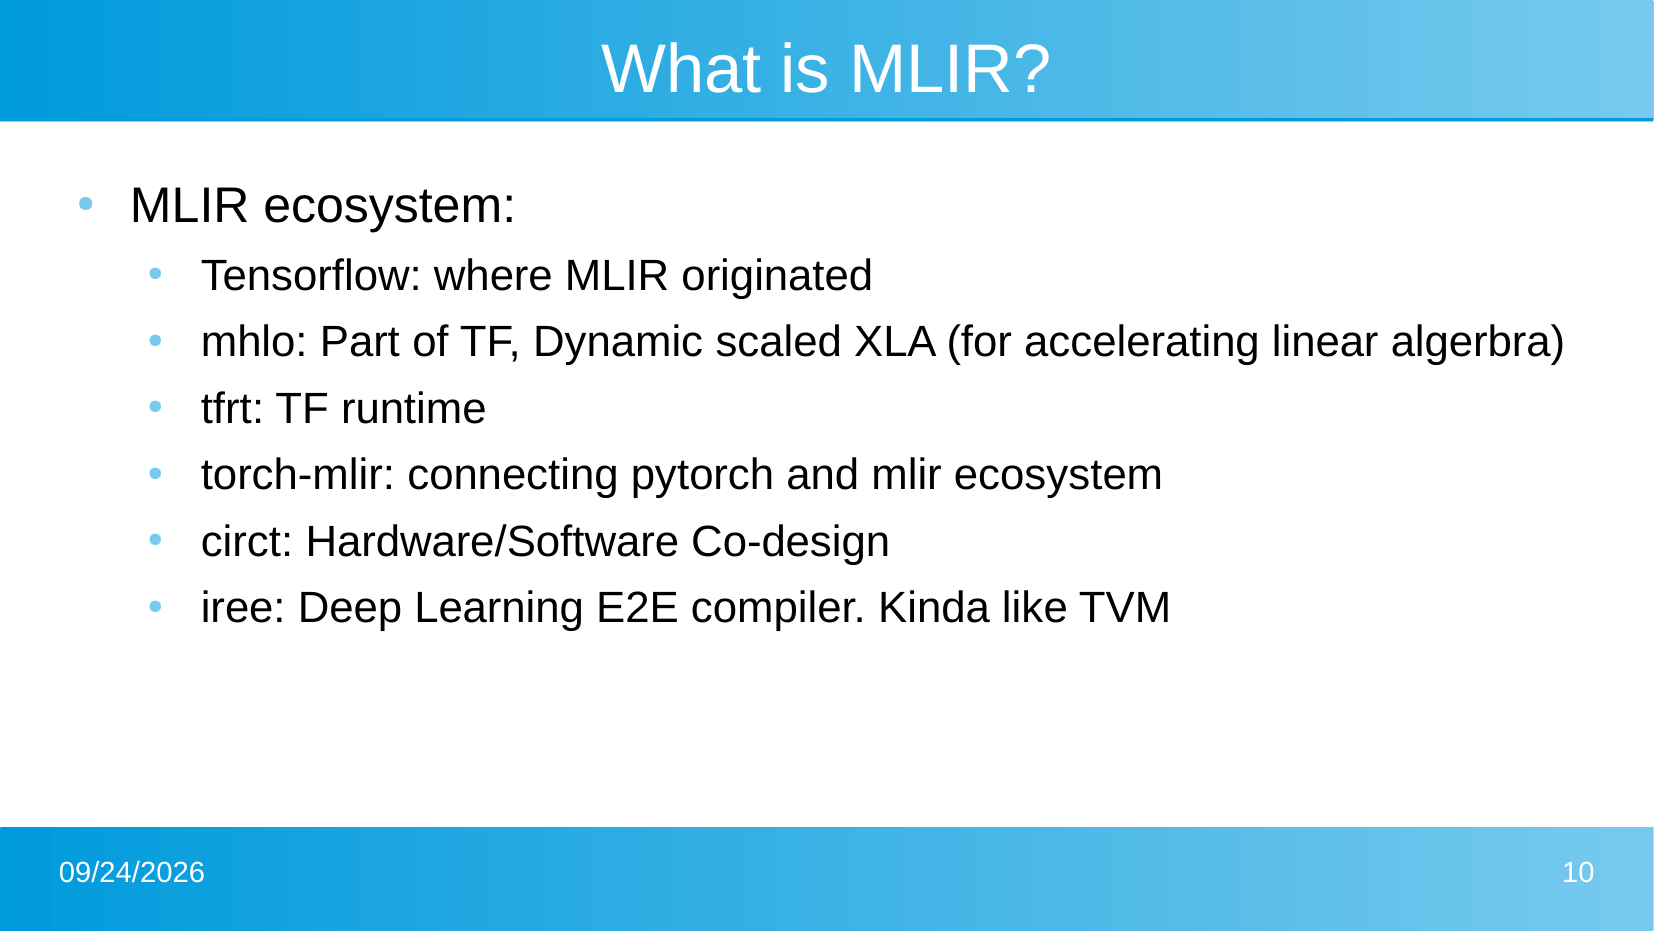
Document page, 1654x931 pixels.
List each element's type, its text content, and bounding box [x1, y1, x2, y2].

list MLIR ecosystem: Tensorflow: where MLIR originated mhlo: Part of TF, Dynamic scaled XLA (for accelerating linear algerbra) tfrt: TF runtime torch-mlir: connecting pytorch and mlir ecosystem circt: Hardware/Software Co-design iree: Deep Learning E2E compiler. Kinda like TVM [59, 177, 1595, 768]
title What is MLIR? [59, 29, 1595, 108]
